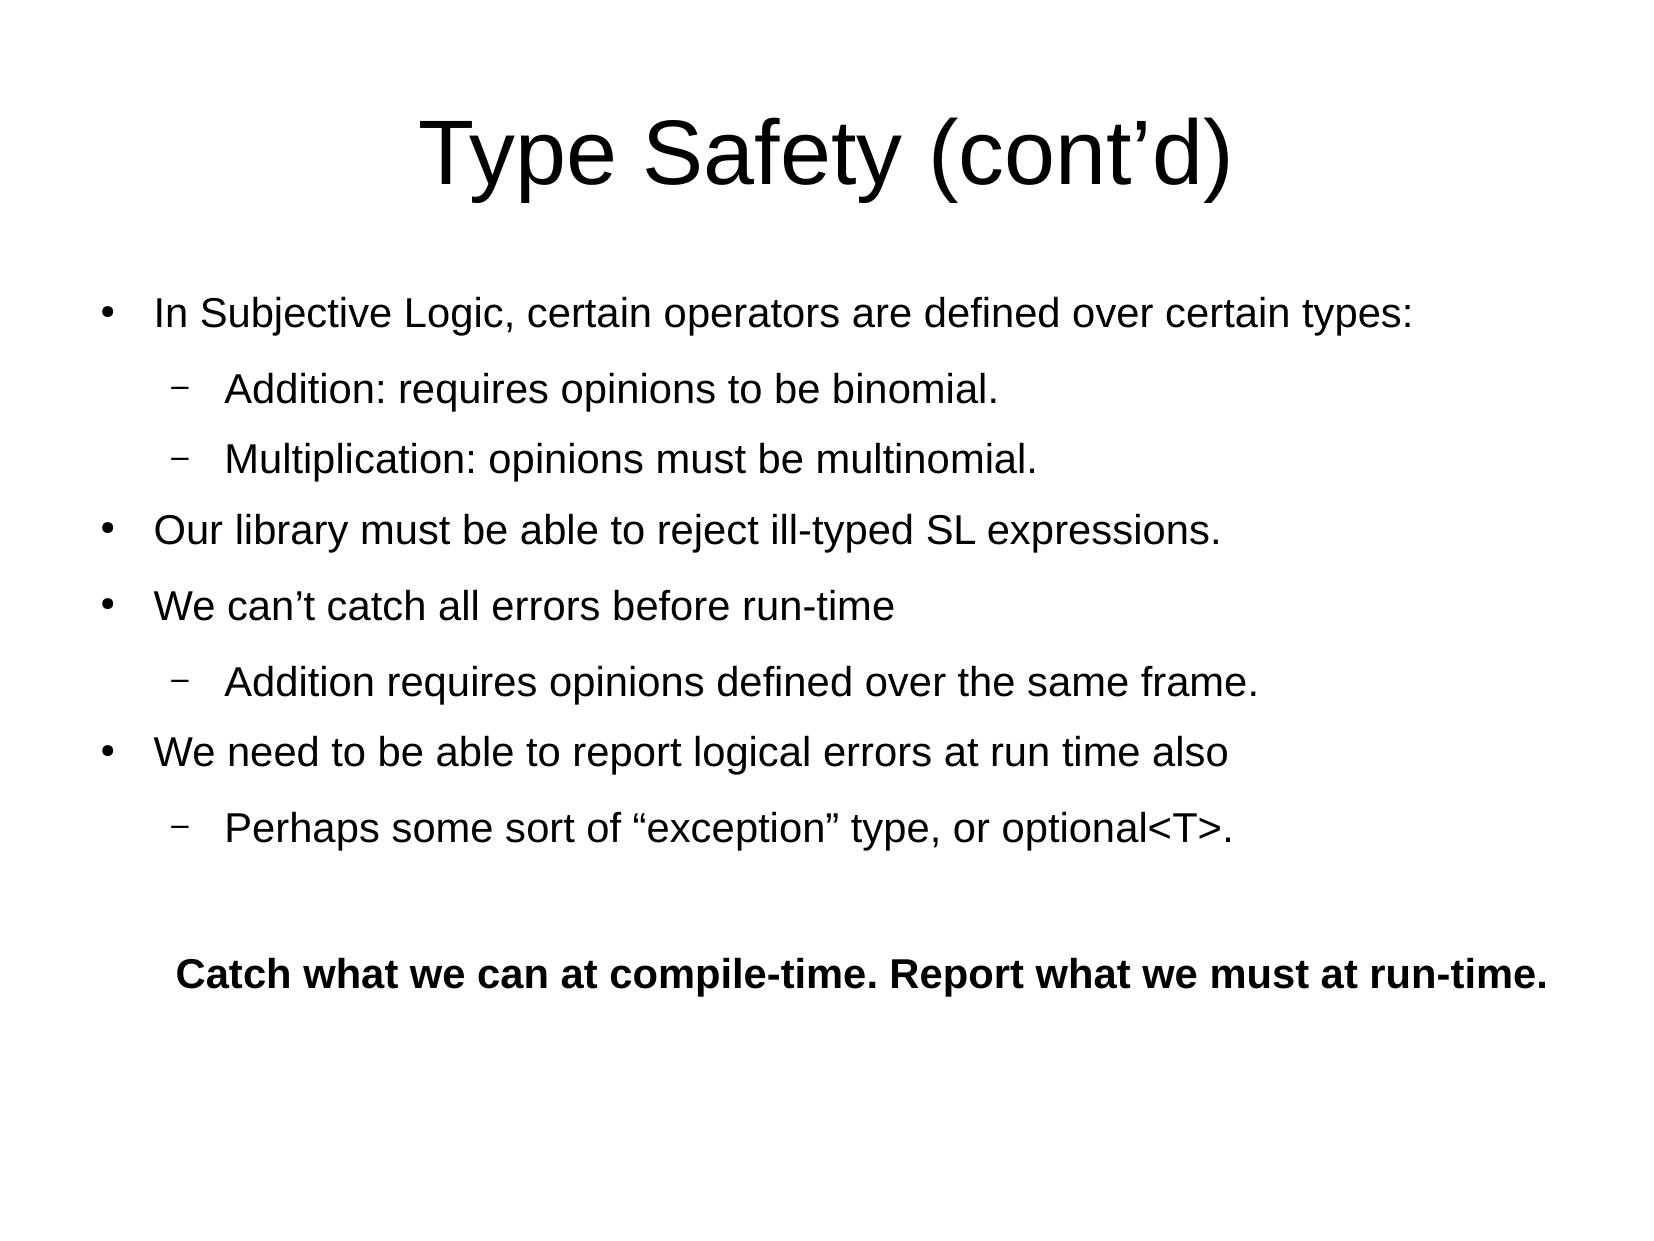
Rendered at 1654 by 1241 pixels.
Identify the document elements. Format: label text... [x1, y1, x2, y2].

list In Subjective Logic, certain operators are defined over certain types: Addition: requires opinions to be binomial. Multiplication: opinions must be multinomial. Our library must be able to reject ill-typed SL expressions. We can’t catch all errors before run-time Addition requires opinions defined over the same frame. We need to be able to report logical errors at run time also Perhaps some sort of “exception” type, or optional<T>. Catch what we can at compile-time. Report what we must at run-time. [82, 290, 1571, 1010]
title Type Safety (cont’d) [82, 49, 1571, 257]
